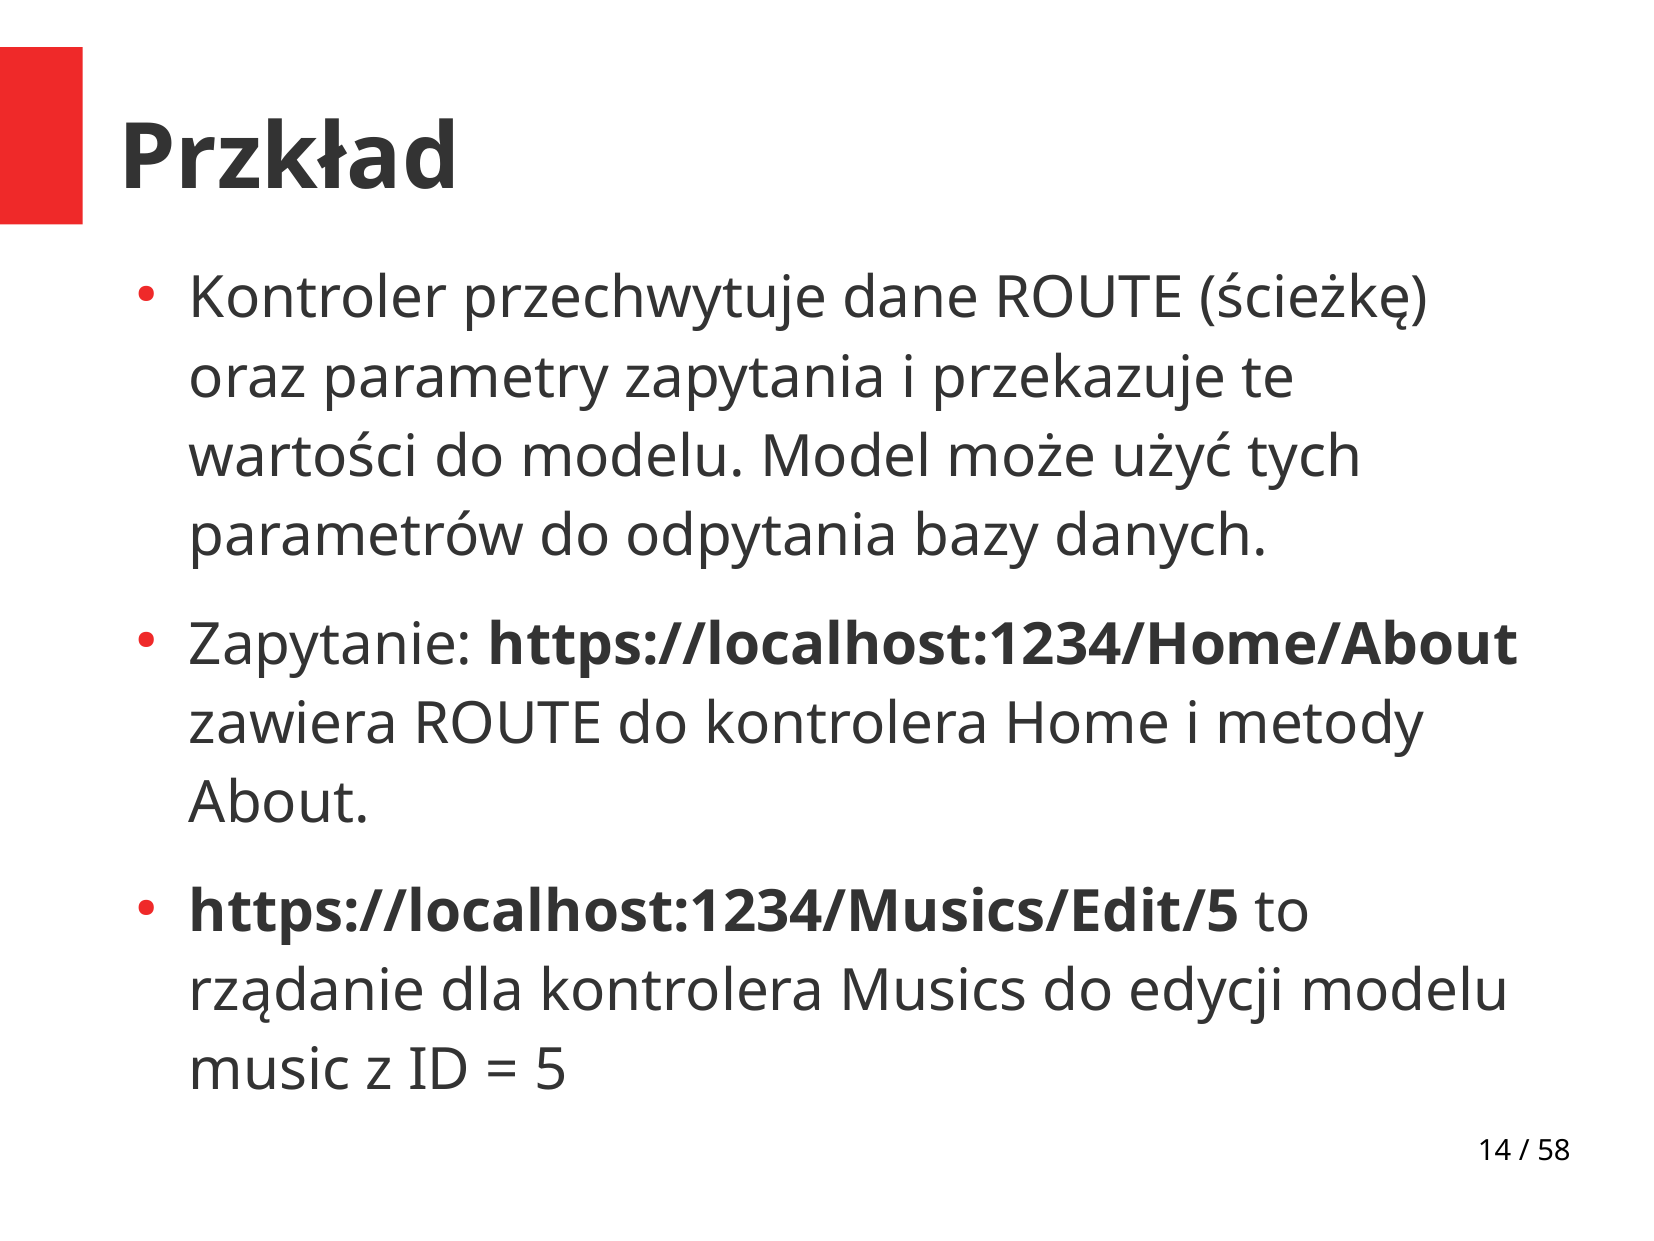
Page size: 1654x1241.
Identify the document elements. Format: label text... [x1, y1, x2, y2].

list Kontroler przechwytuje dane ROUTE (ścieżkę) oraz parametry zapytania i przekazuje te wartości do modelu. Model może użyć tych parametrów do odpytania bazy danych. Zapytanie: https://localhost:1234/Home/About zawiera ROUTE do kontrolera Home i metody About. https://localhost:1234/Musics/Edit/5 to rządanie dla kontrolera Musics do edycji modelu music z ID = 5 [118, 255, 1536, 976]
title Przkład [118, 49, 1571, 257]
